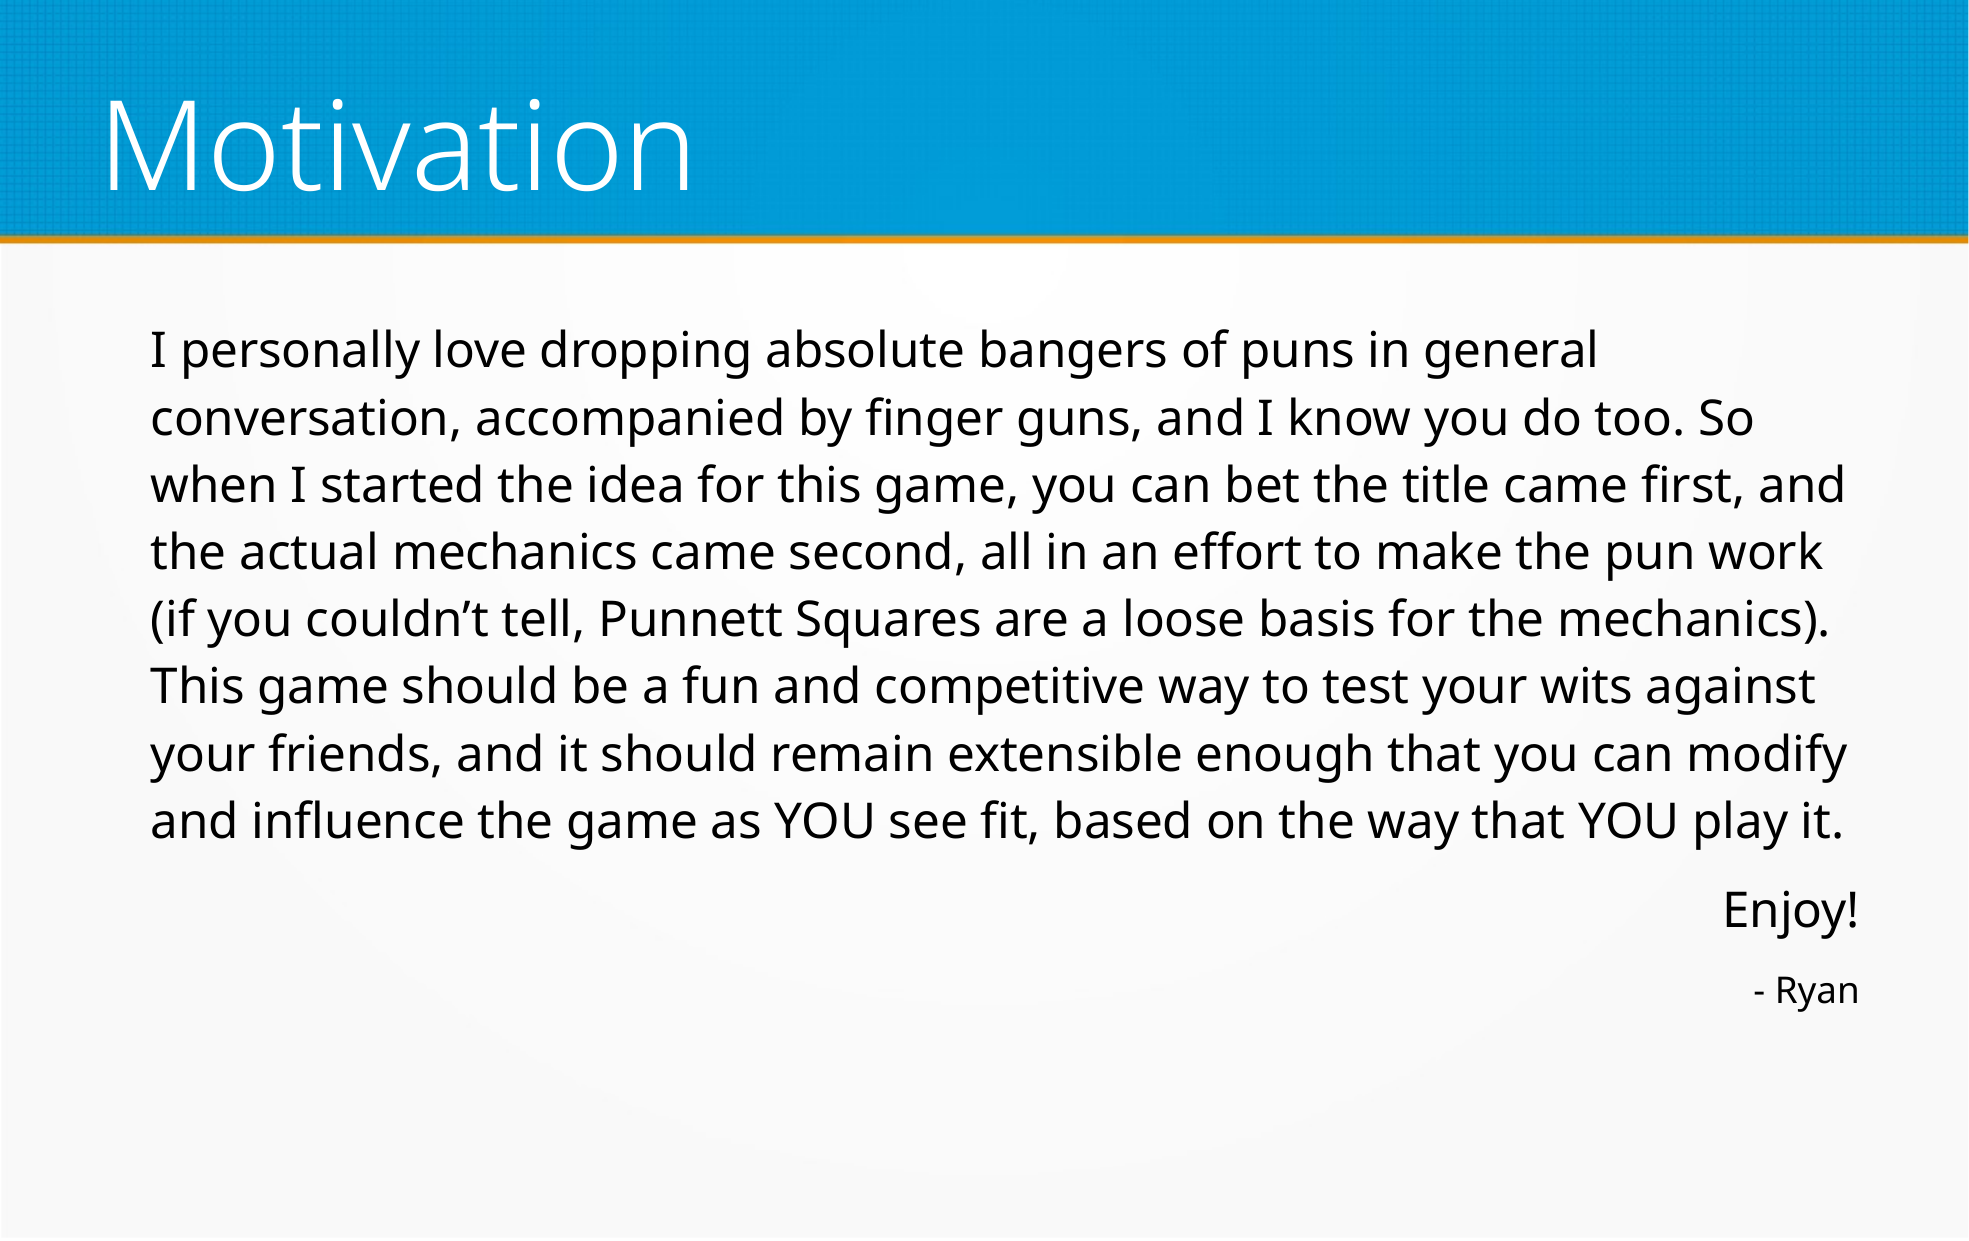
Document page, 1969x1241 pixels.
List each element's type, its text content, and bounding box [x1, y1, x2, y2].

list I personally love dropping absolute bangers of puns in general conversation, accompanied by finger guns, and I know you do too. So when I started the idea for this game, you can bet the title came first, and the actual mechanics came second, all in an effort to make the pun work (if you couldn’t tell, Punnett Squares are a loose basis for the mechanics). This game should be a fun and competitive way to test your wits against your friends, and it should remain extensible enough that you can modify and influence the game as YOU see fit, based on the way that YOU play it. Enjoy! - Ryan [98, 315, 1861, 1081]
picture [0, 233, 1969, 1241]
title Motivation [98, 19, 1870, 227]
